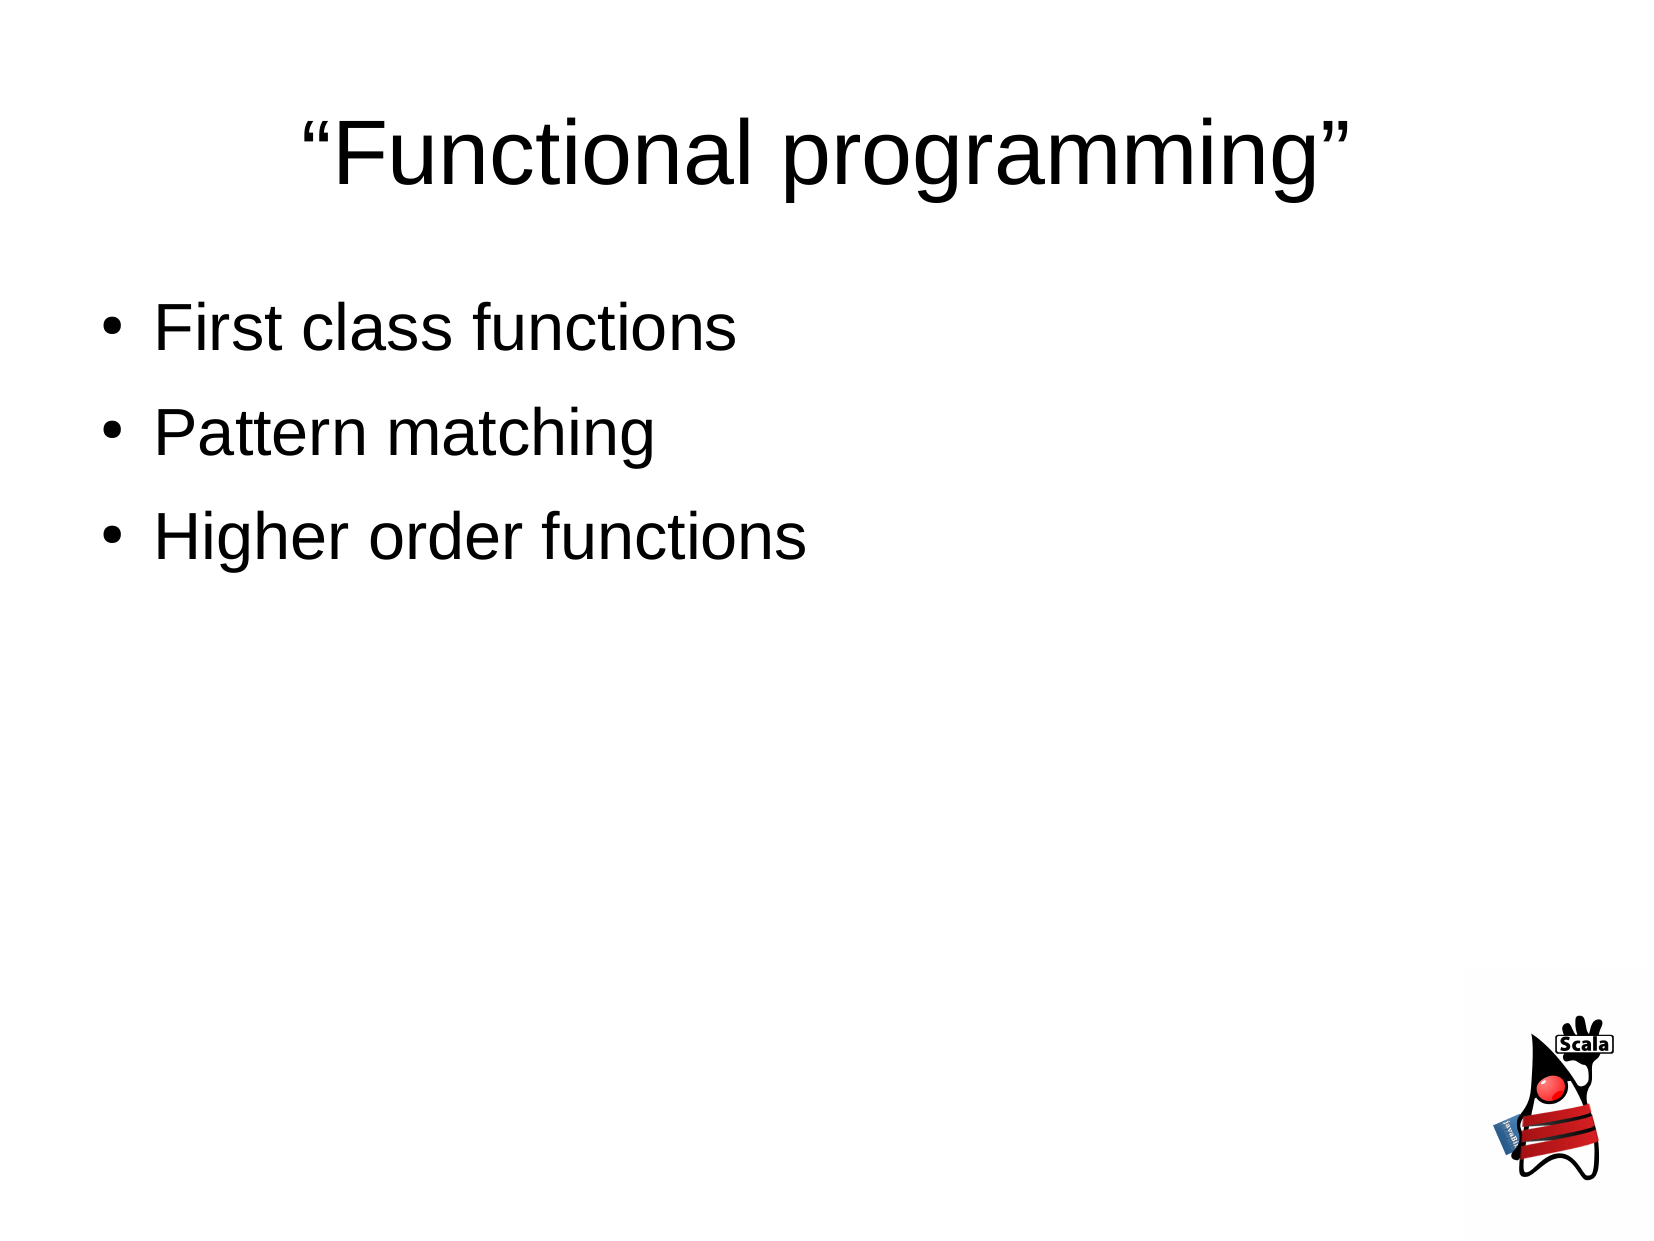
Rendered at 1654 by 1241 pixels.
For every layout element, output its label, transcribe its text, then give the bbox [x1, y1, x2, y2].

title “Functional programming” [82, 56, 1571, 250]
list First class functions Pattern matching Higher order functions [82, 290, 1571, 1109]
picture [1462, 969, 1654, 1241]
